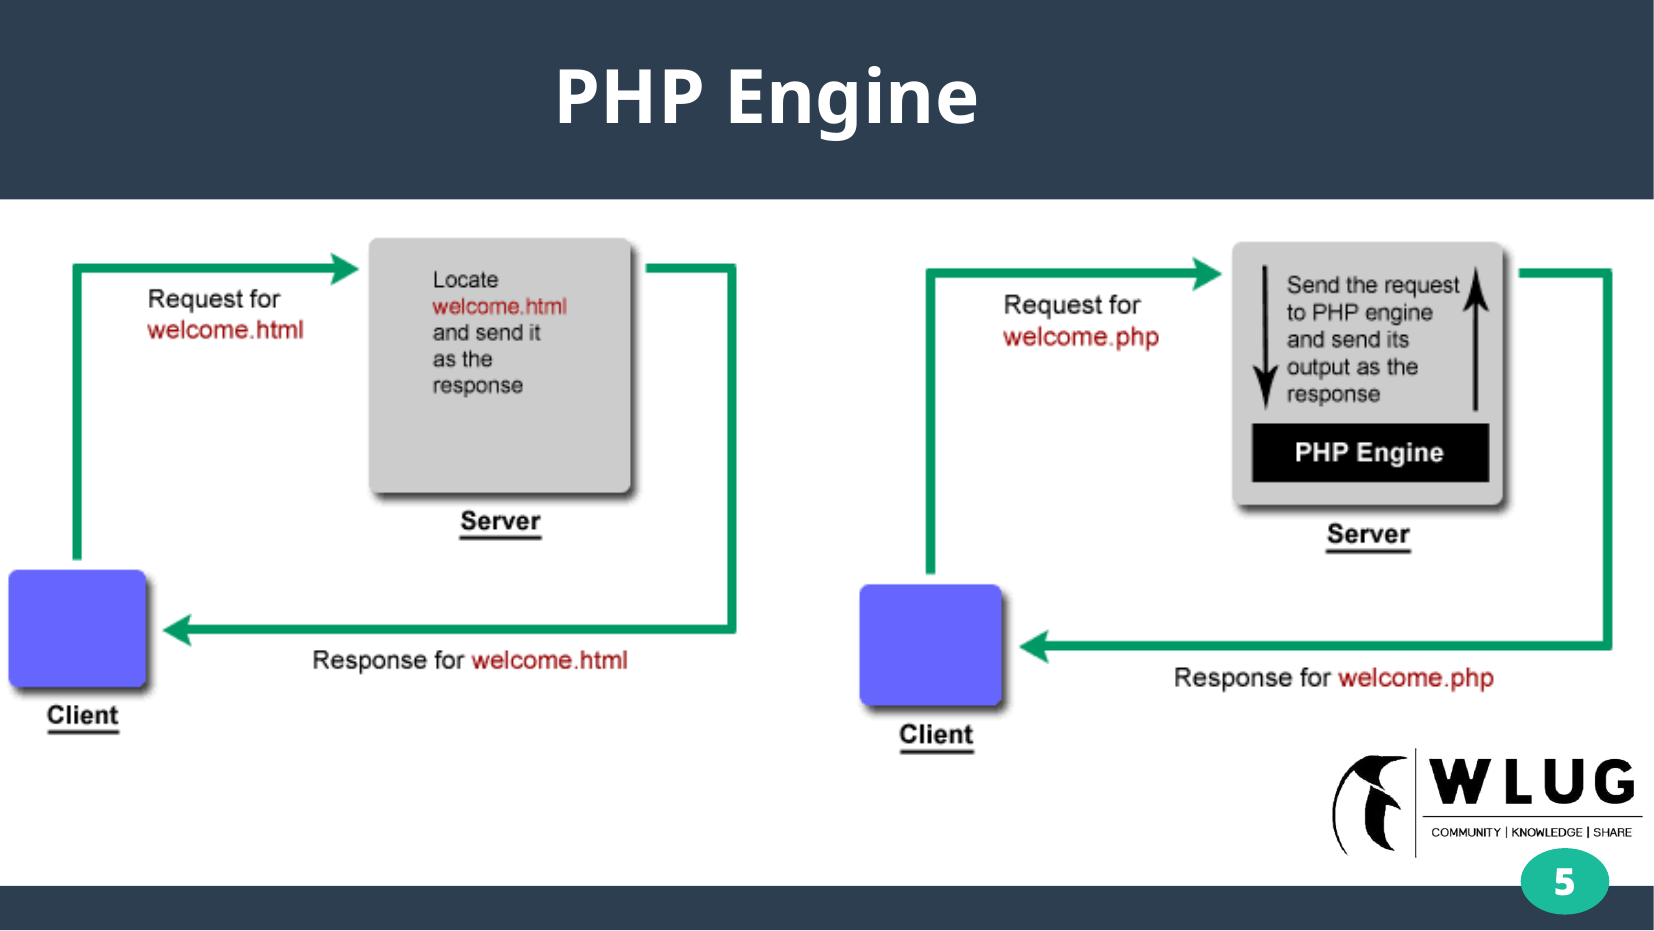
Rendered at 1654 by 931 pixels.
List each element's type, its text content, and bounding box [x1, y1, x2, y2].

text_box PHP Engine [538, 36, 1087, 162]
picture [826, 212, 1654, 863]
picture [0, 209, 768, 770]
